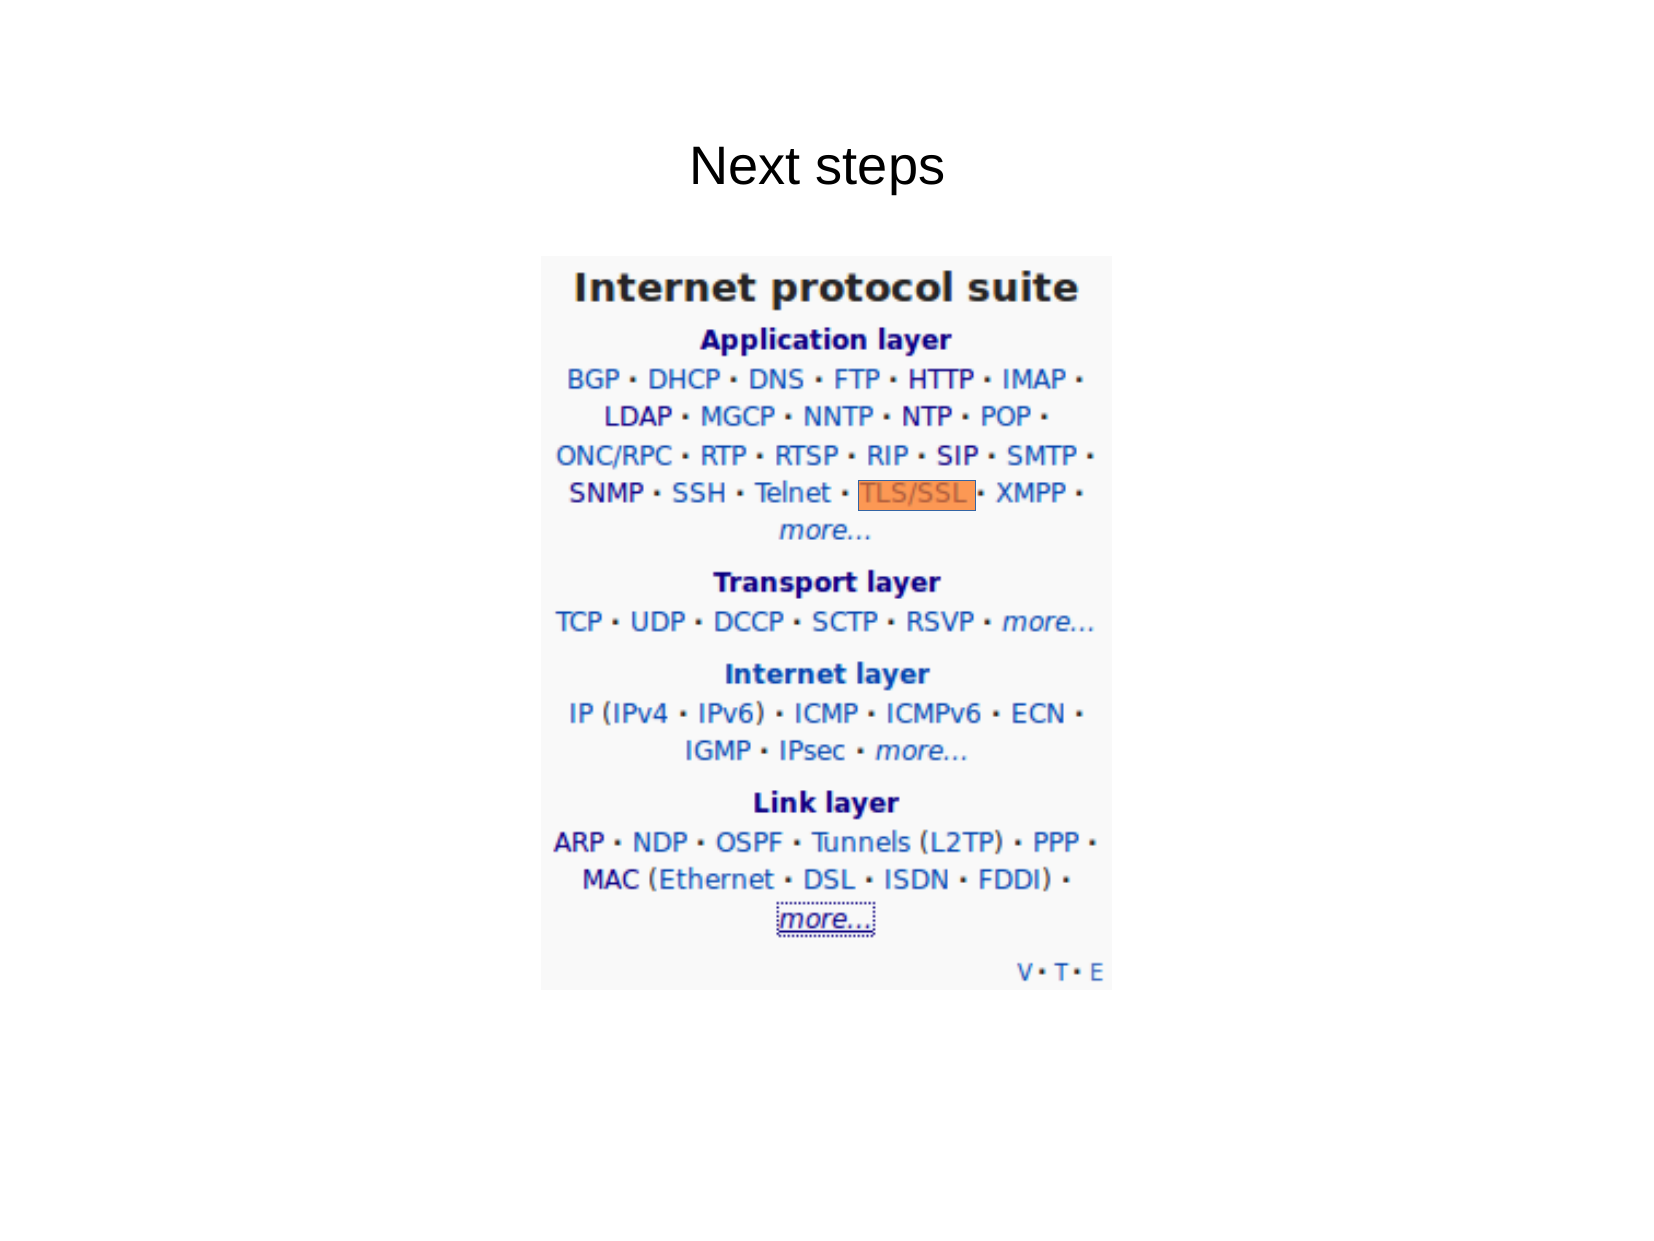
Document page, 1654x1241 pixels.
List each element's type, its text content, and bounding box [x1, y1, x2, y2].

text_box [858, 480, 976, 511]
text_box Next steps [405, 128, 1231, 204]
picture [541, 256, 1112, 991]
